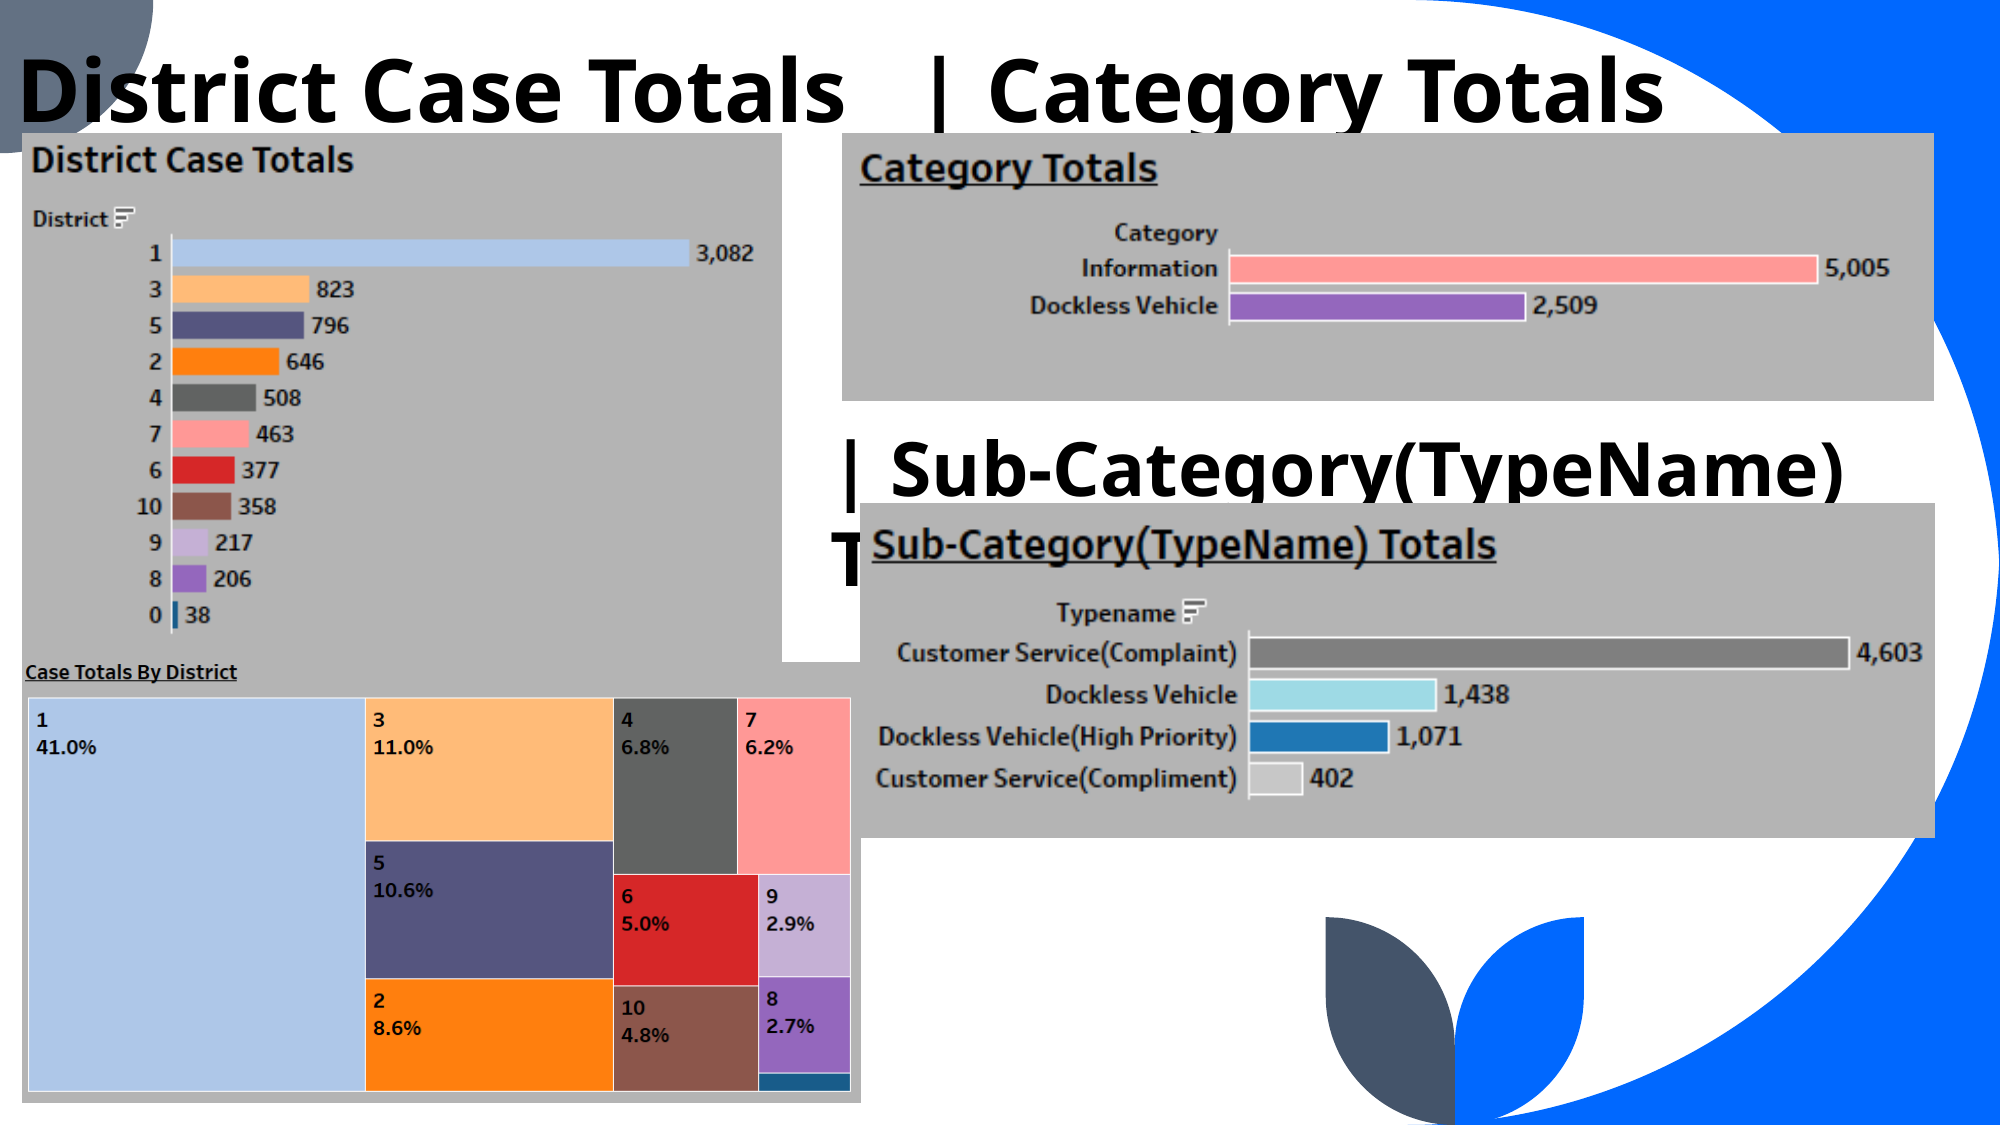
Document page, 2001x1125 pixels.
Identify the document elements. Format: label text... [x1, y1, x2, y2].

text_box | Sub-Category(TypeName) Totals [815, 414, 2000, 521]
picture [22, 133, 1935, 1103]
title District Case Totals | Category Totals [0, 22, 1896, 147]
picture [842, 133, 1934, 401]
